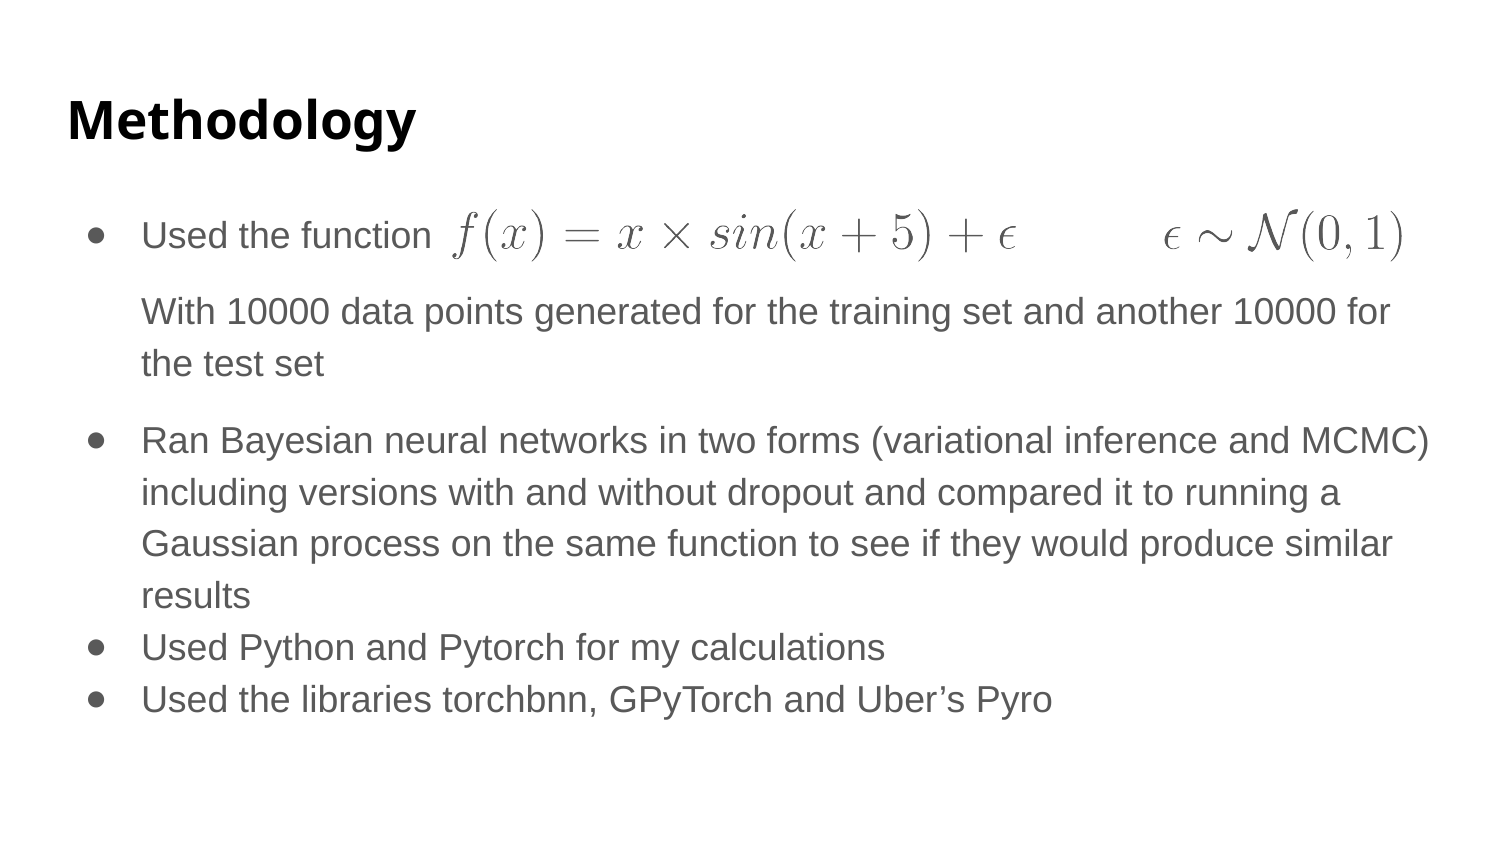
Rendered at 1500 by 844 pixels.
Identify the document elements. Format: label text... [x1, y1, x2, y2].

picture [1164, 209, 1402, 262]
picture [452, 209, 1016, 262]
list Used the function With 10000 data points generated for the training set and another 10000 for the test set Ran Bayesian neural networks in two forms (variational inference and MCMC) including versions with and without dropout and compared it to running a Gaussian process on the same function to see if they would produce similar results Used Python and Pytorch for my calculations Used the libraries torchbnn, GPyTorch and Uber’s Pyro [51, 189, 1449, 750]
title Methodology [51, 71, 1449, 166]
